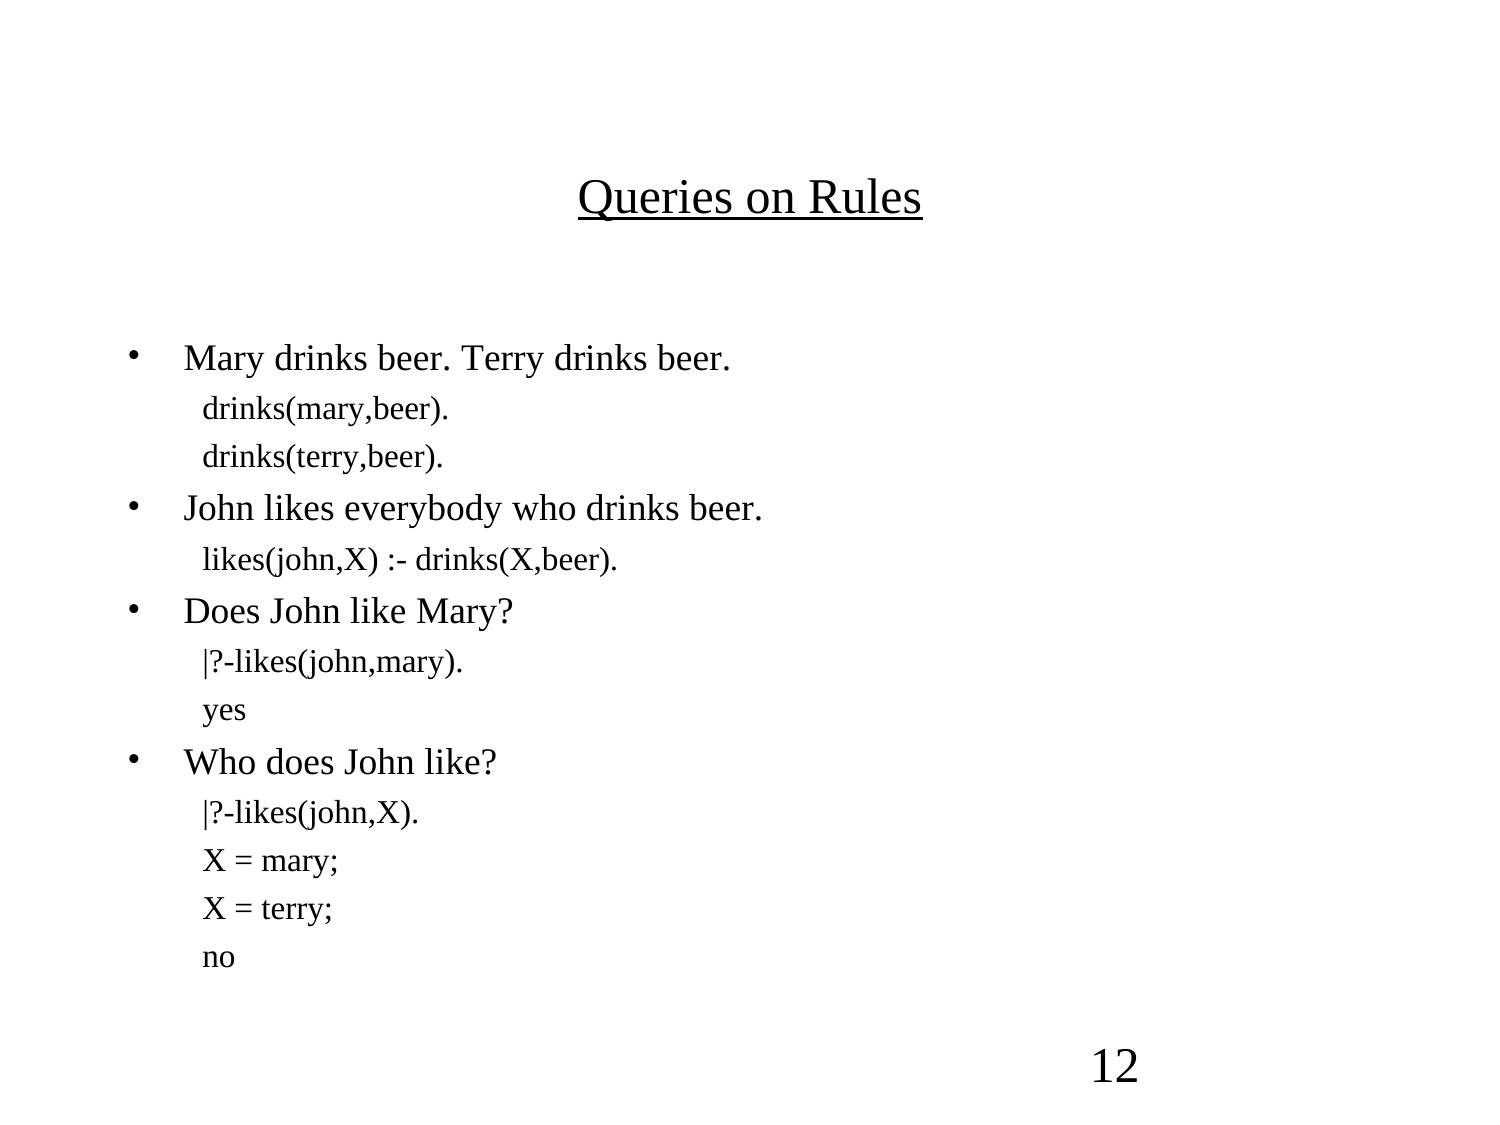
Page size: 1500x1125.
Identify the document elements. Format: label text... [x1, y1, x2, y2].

list Mary drinks beer. Terry drinks beer. drinks(mary,beer). drinks(terry,beer). John likes everybody who drinks beer. likes(john,X) :- drinks(X,beer). Does John like Mary? |?-likes(john,mary). yes Who does John like? |?-likes(john,X). X = mary; X = terry; no [112, 324, 1388, 1000]
title Queries on Rules [112, 99, 1388, 288]
